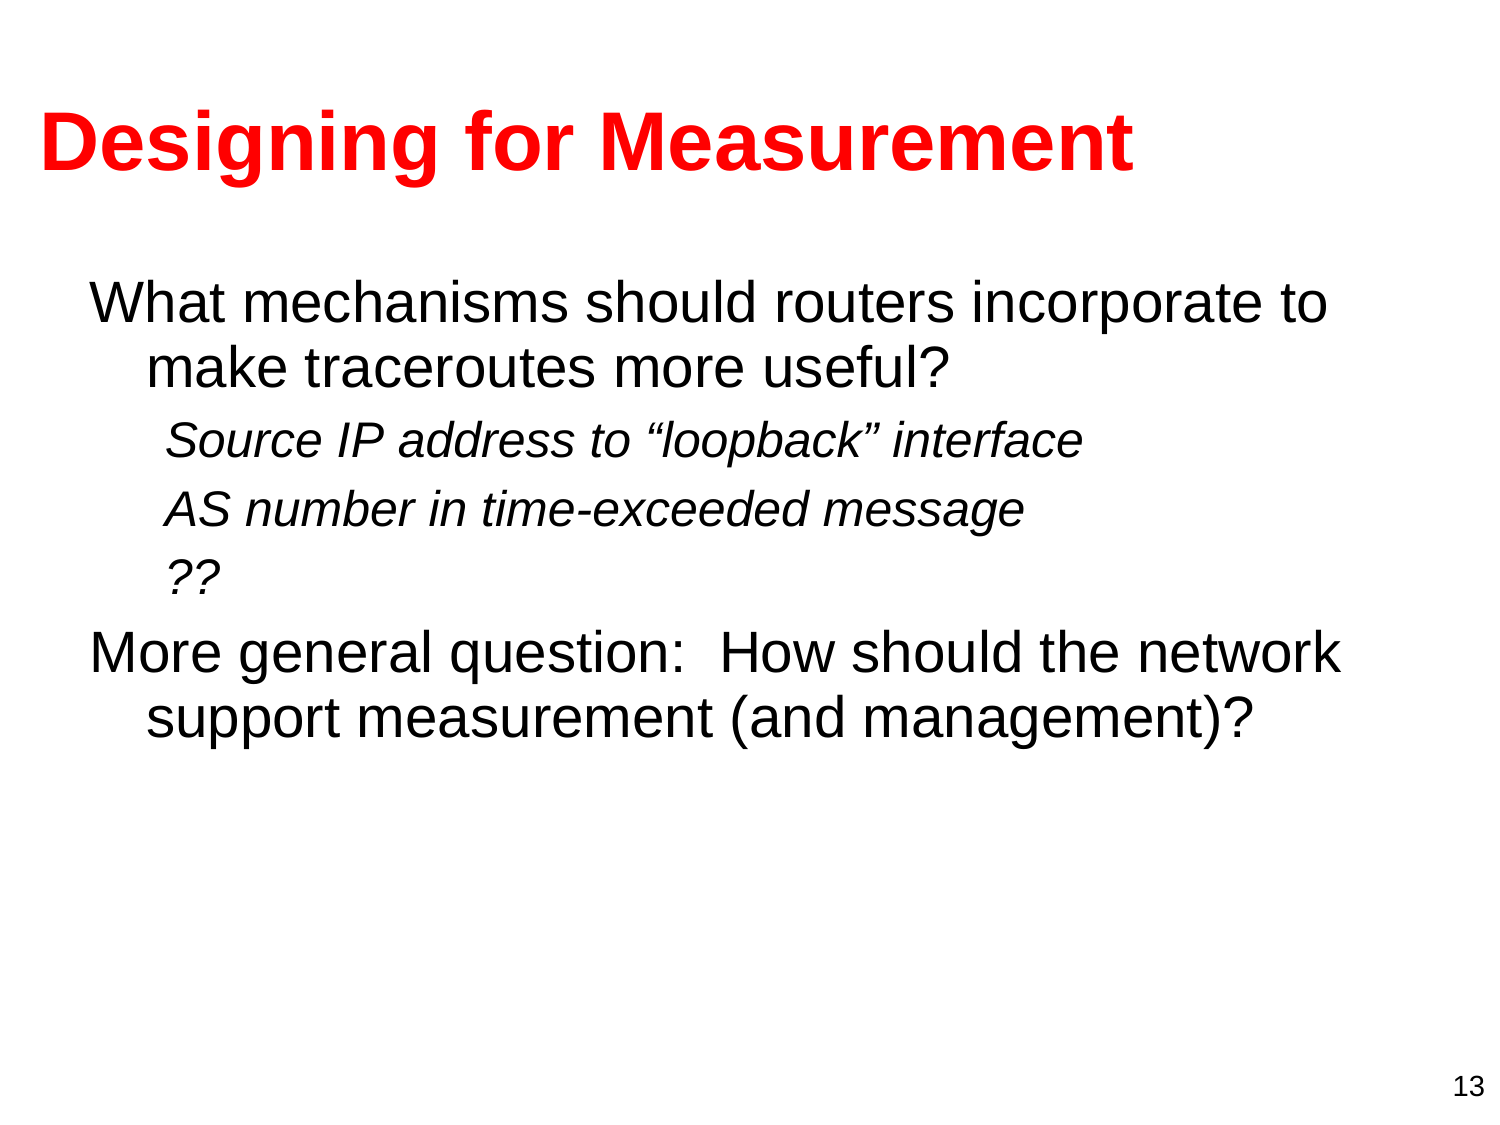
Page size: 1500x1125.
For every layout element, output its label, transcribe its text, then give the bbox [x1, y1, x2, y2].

list What mechanisms should routers incorporate to make traceroutes more useful? Source IP address to “loopback” interface AS number in time-exceeded message ?? More general question: How should the network support measurement (and management)? [75, 262, 1426, 1006]
title Designing for Measurement [24, 47, 1463, 236]
